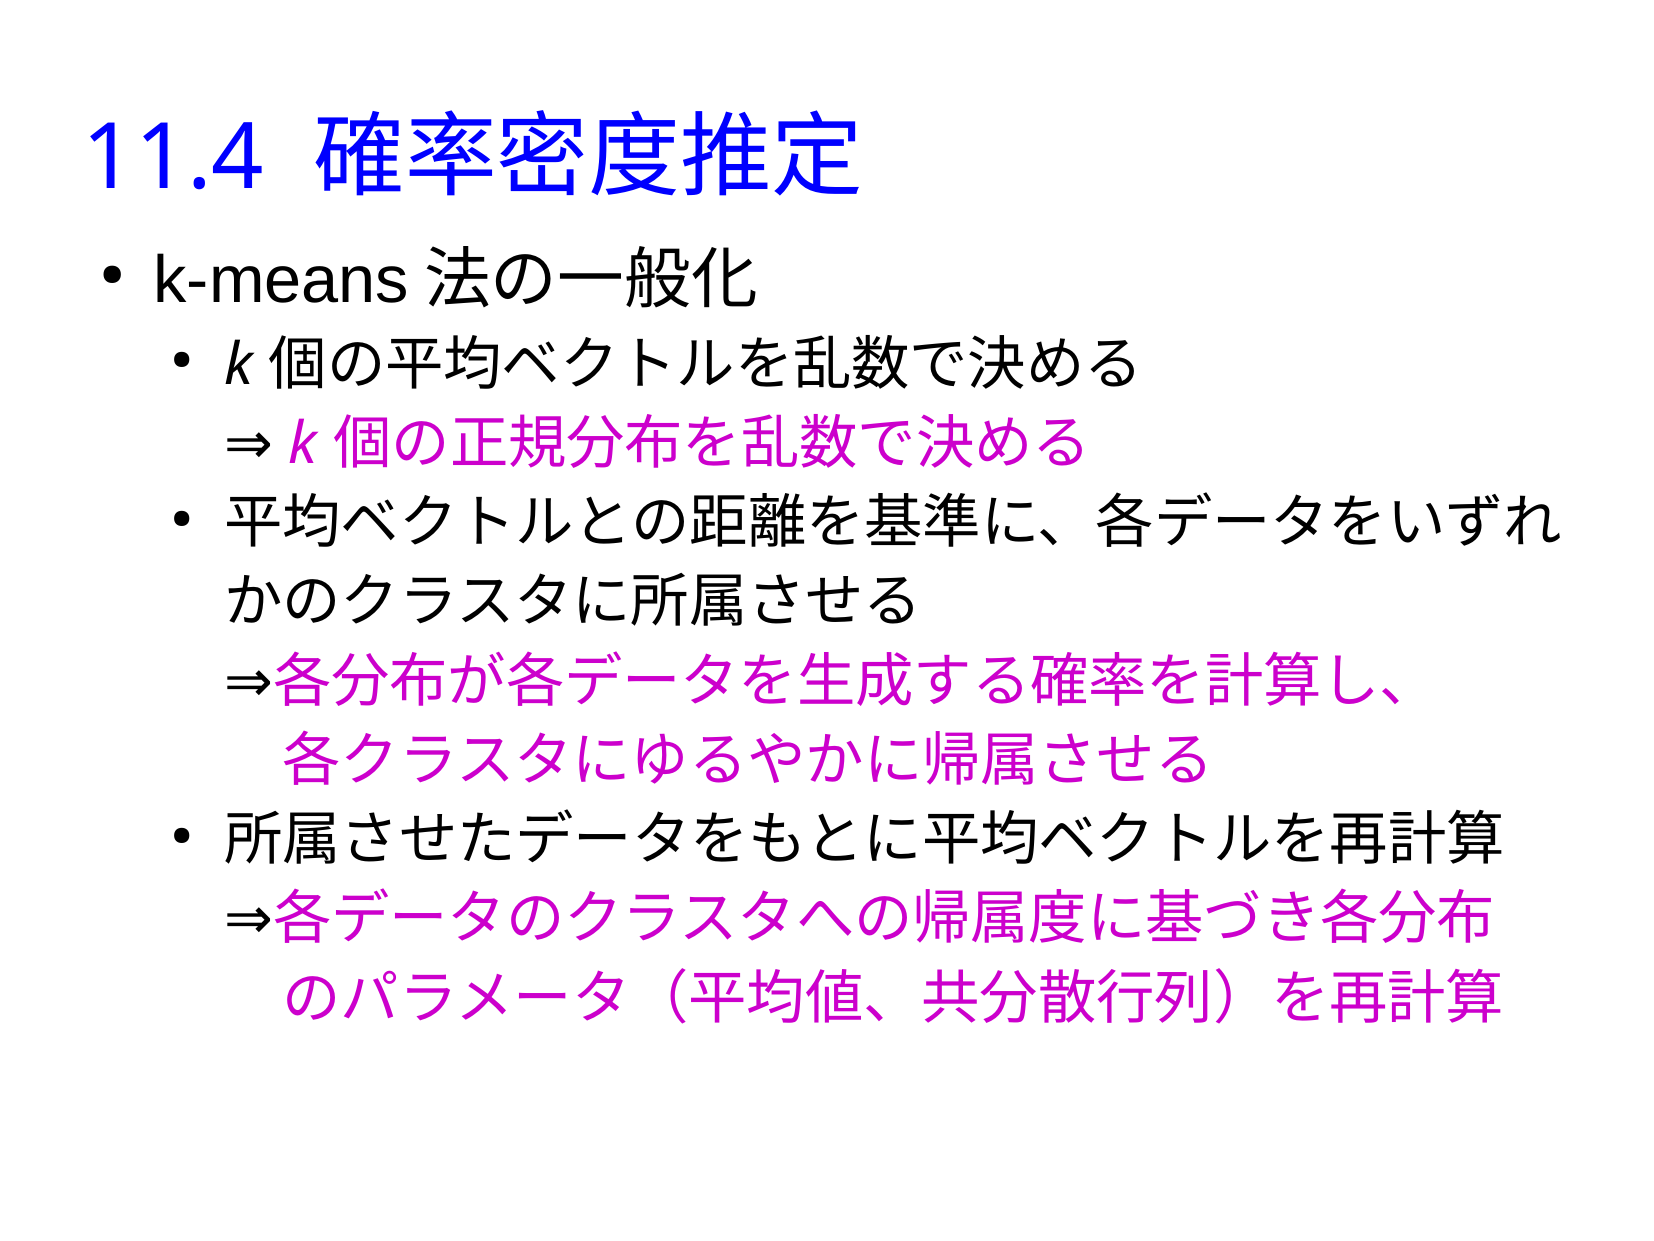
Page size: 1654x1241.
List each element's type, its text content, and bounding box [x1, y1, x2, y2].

list k-means法の一般化 k個の平均ベクトルを乱数で決める ⇒k個の正規分布を乱数で決める 平均ベクトルとの距離を基準に、各データをいずれかのクラスタに所属させる ⇒各分布が各データを生成する確率を計算し、 各クラスタにゆるやかに帰属させる 所属させたデータをもとに平均ベクトルを再計算 ⇒各データのクラスタへの帰属度に基づき各分布 のパラメータ（平均値、共分散行列）を再計算 [82, 231, 1571, 1119]
title 11.4 確率密度推定 [82, 49, 1571, 231]
